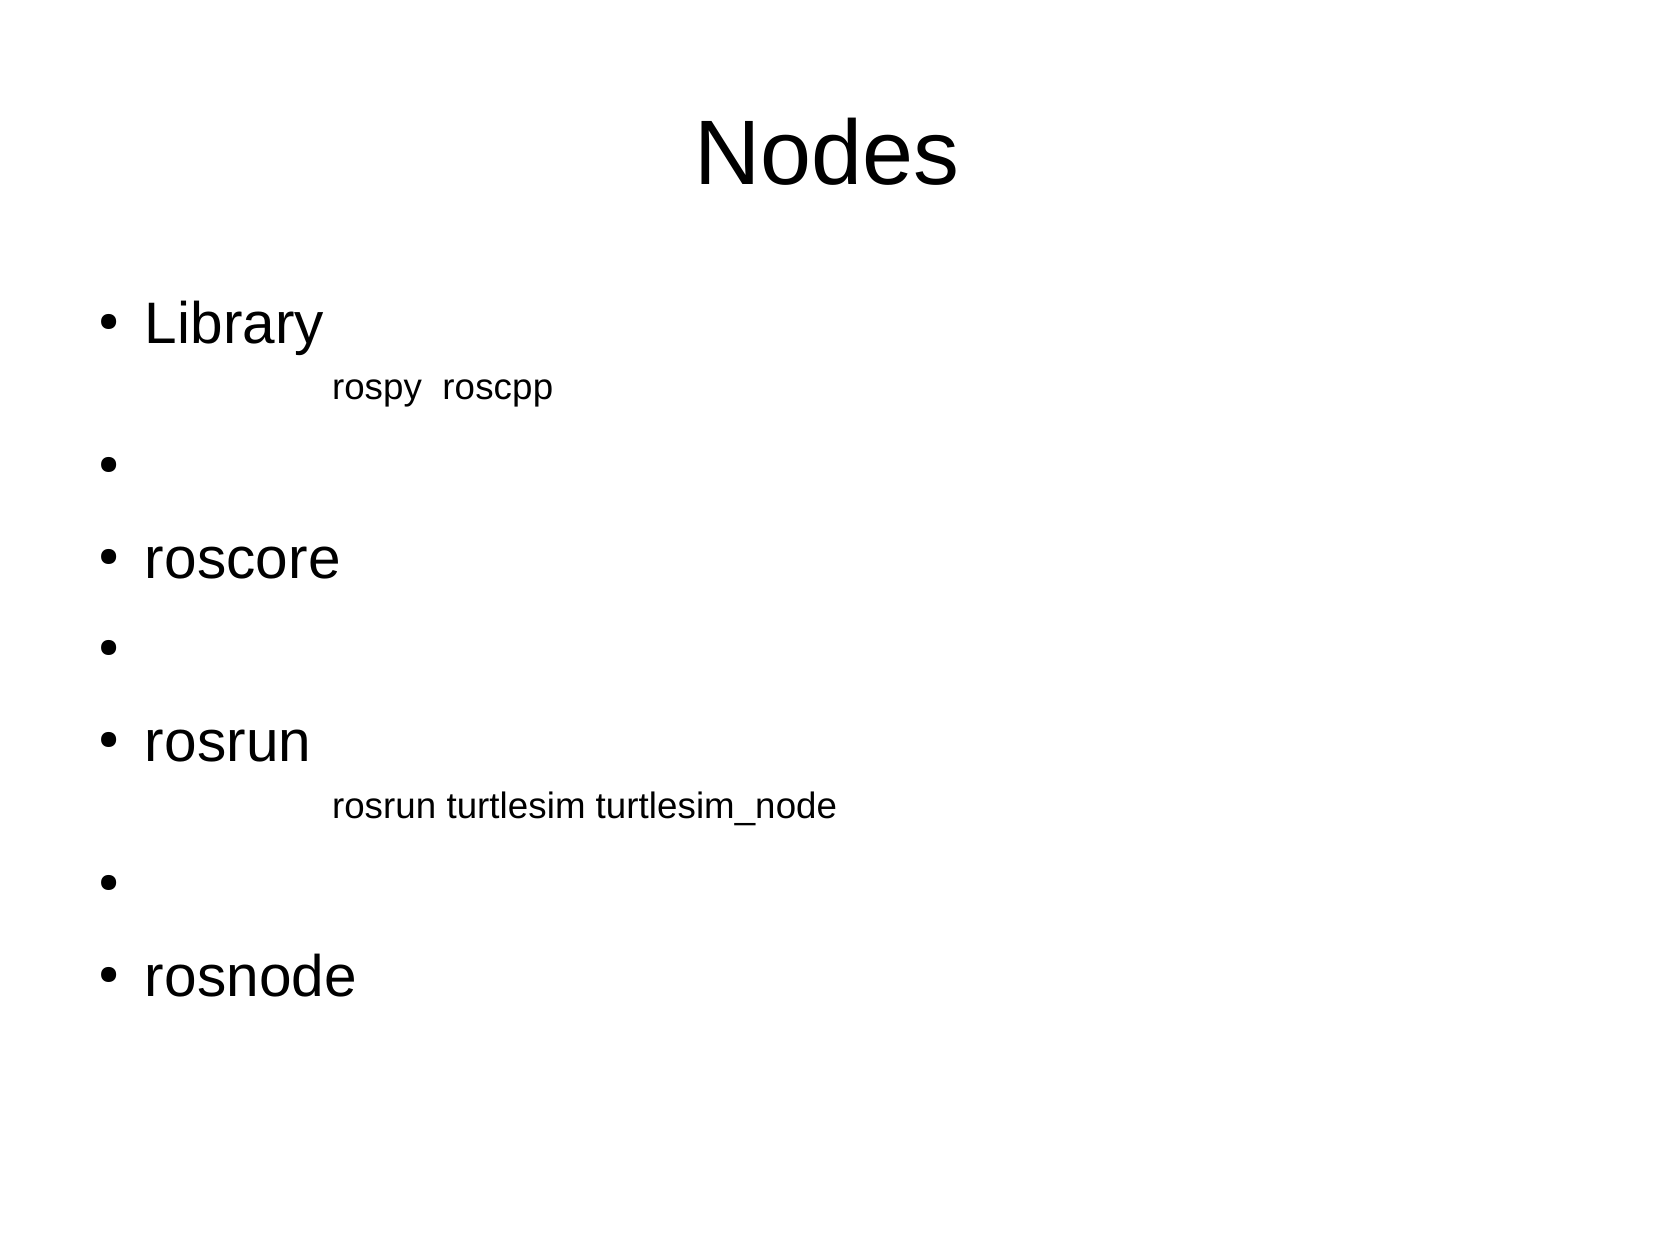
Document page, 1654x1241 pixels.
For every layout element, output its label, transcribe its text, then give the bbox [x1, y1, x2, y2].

title Nodes [82, 49, 1571, 257]
list Library rospy roscpp roscore rosrun rosrun turtlesim turtlesim_node rosnode [82, 290, 1571, 1010]
